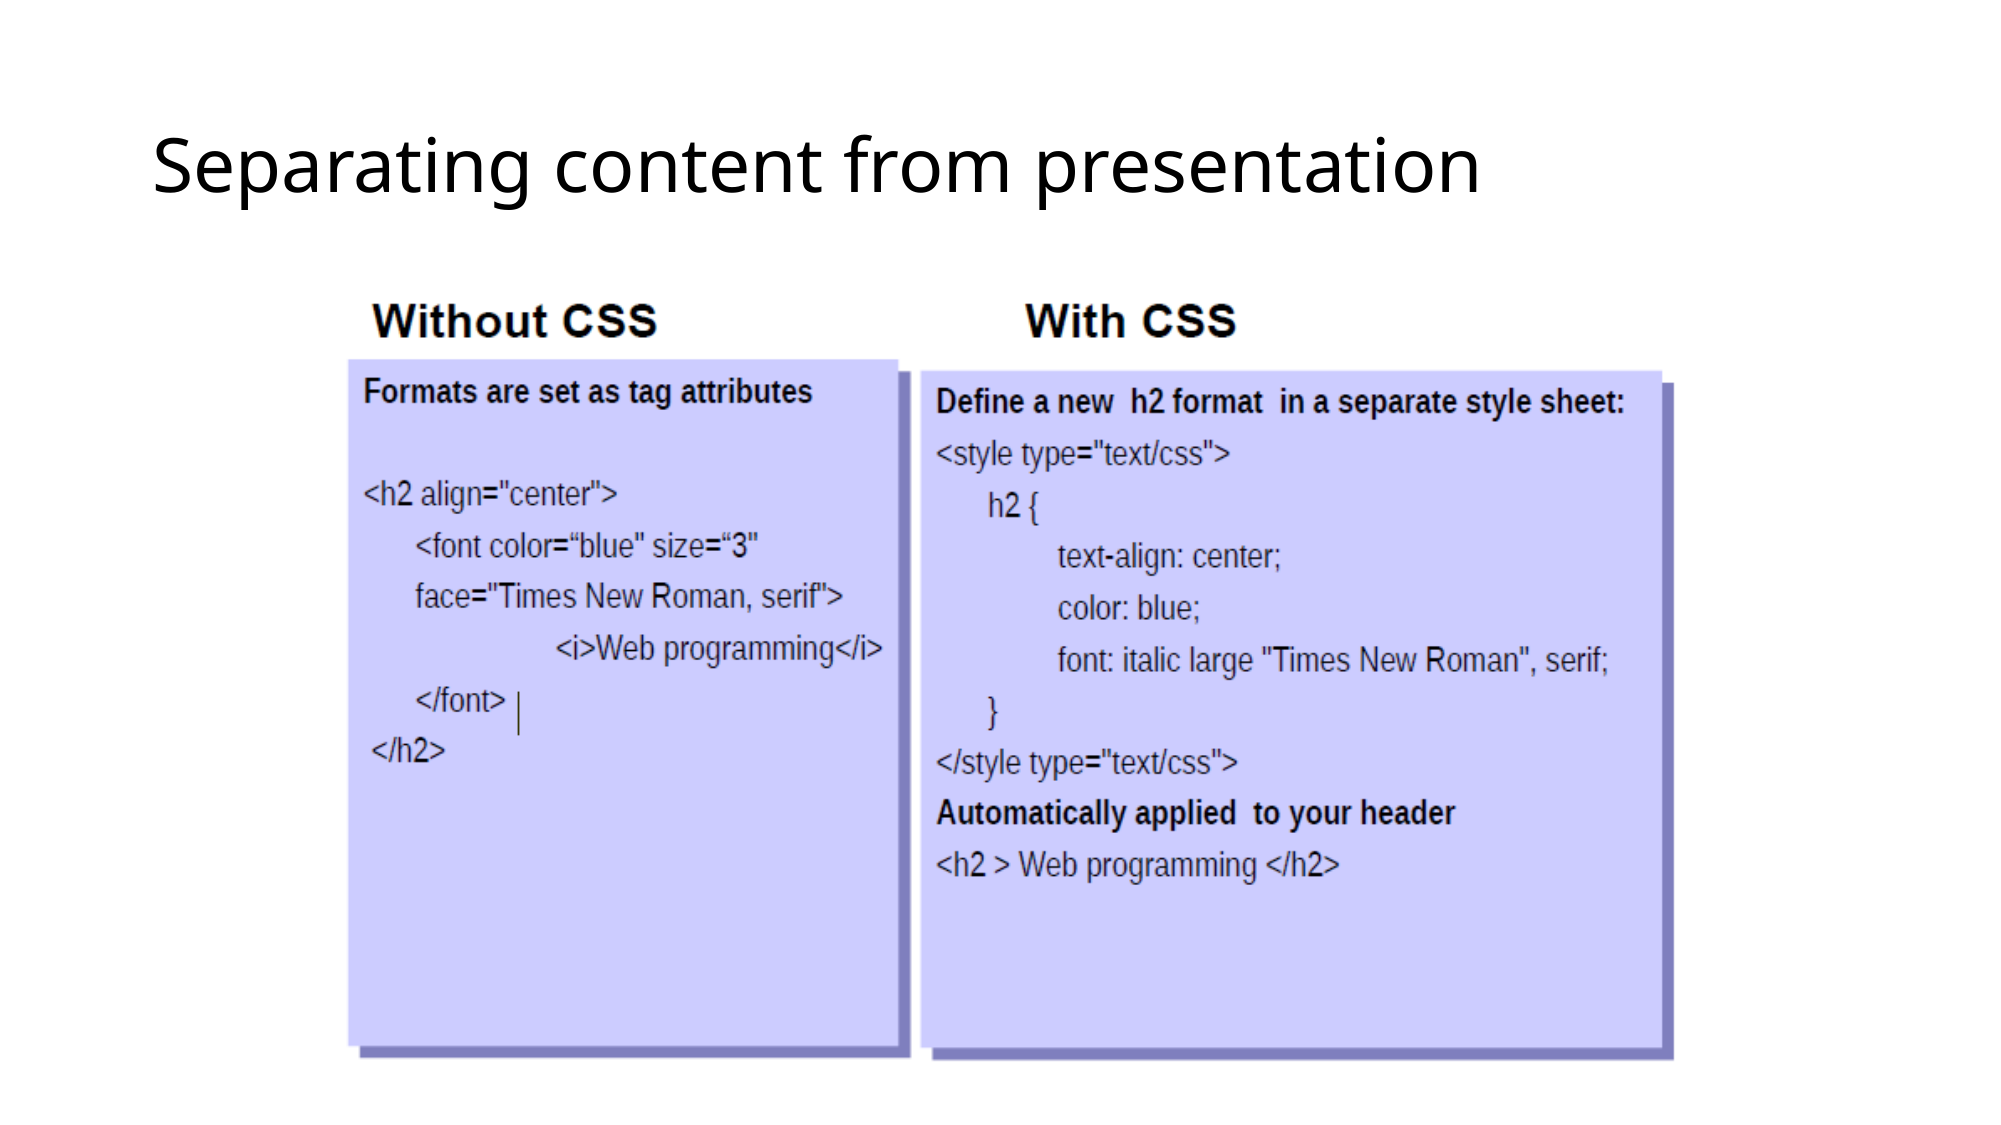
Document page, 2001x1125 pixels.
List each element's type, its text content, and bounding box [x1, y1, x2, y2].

title Separating content from presentation [137, 59, 1863, 278]
picture [327, 274, 1691, 1073]
